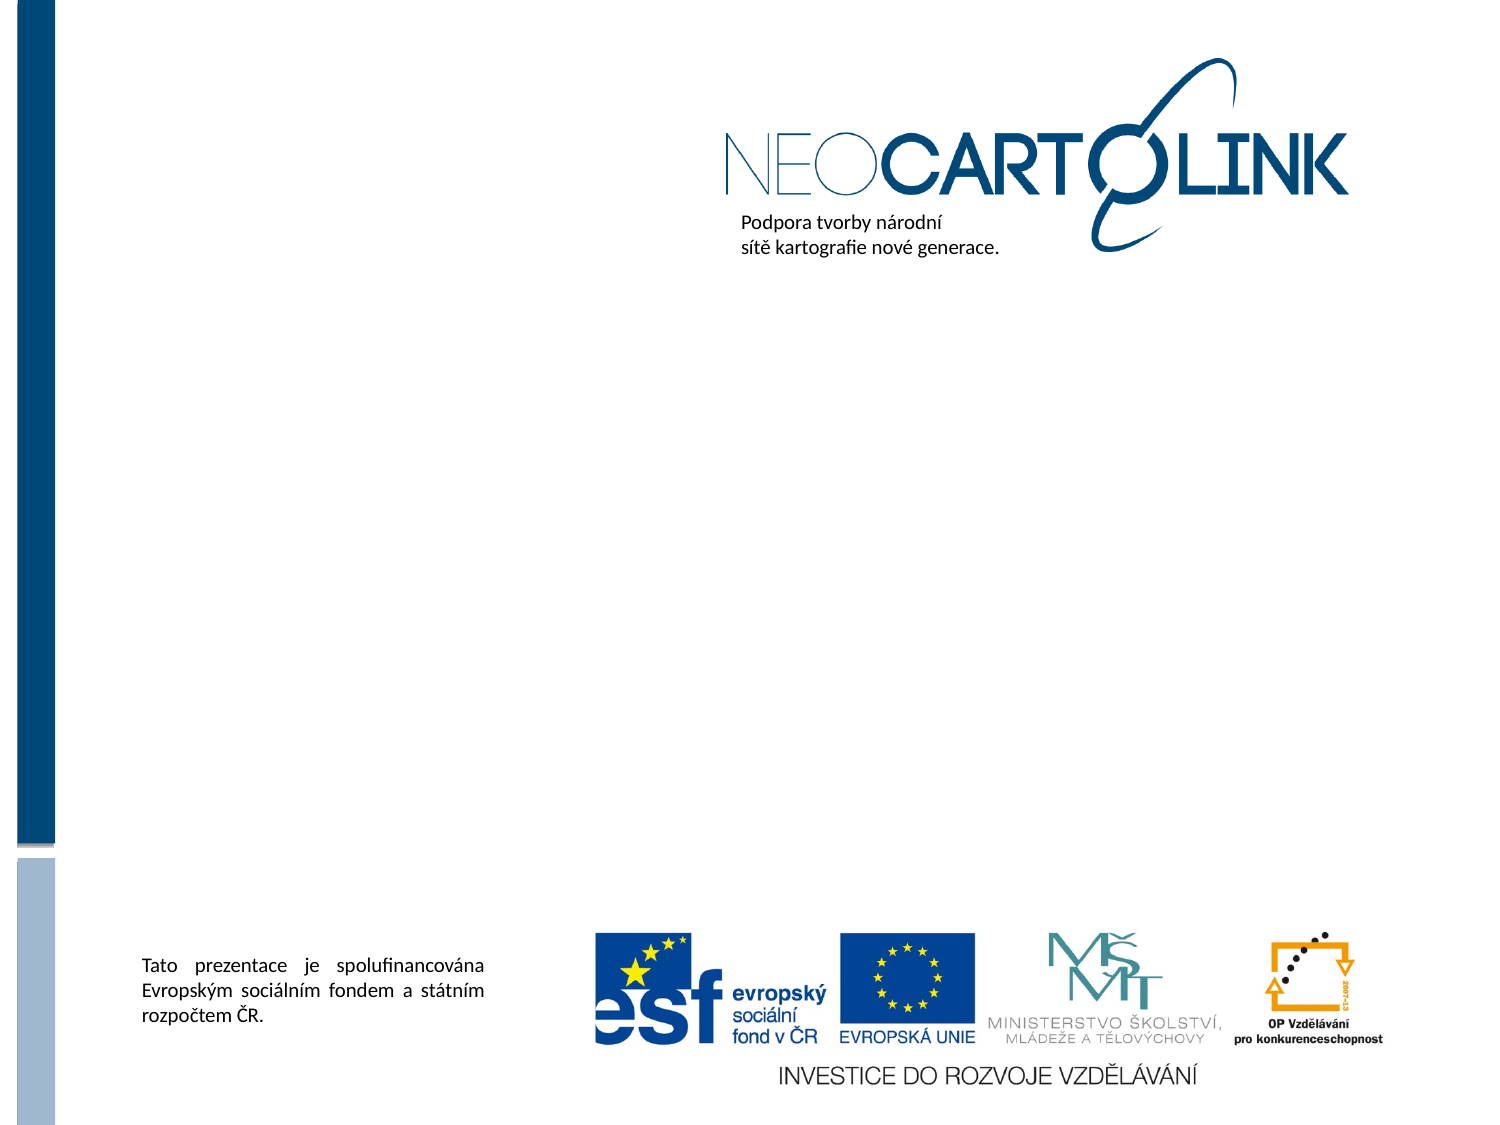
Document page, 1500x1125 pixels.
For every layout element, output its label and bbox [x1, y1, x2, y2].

picture [726, 58, 1349, 252]
picture [570, 916, 1408, 1100]
picture [797, 245, 803, 252]
